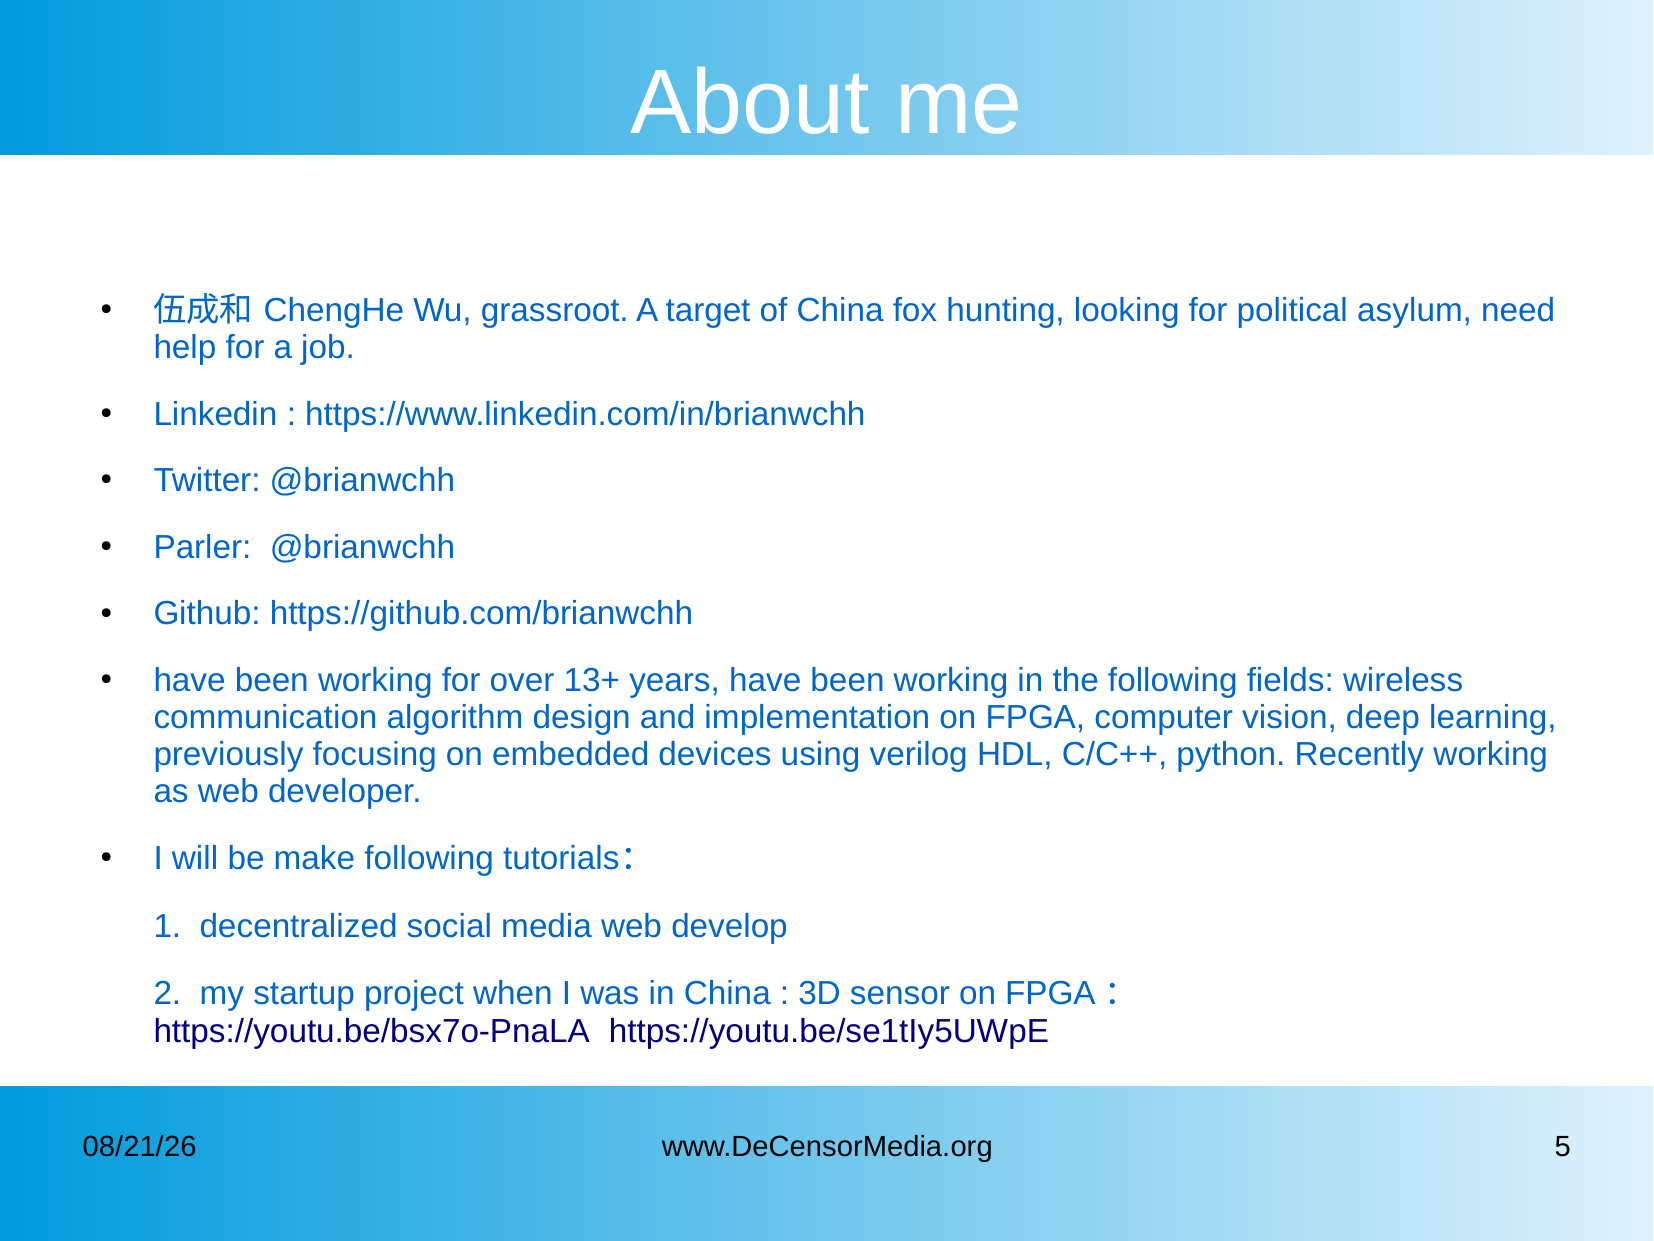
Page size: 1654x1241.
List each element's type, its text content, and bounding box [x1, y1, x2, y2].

list 伍成和 ChengHe Wu, grassroot. A target of China fox hunting, looking for political asylum, need help for a job. Linkedin : https://www.linkedin.com/in/brianwchh Twitter: @brianwchh Parler: @brianwchh Github: https://github.com/brianwchh have been working for over 13+ years, have been working in the following fields: wireless communication algorithm design and implementation on FPGA, computer vision, deep learning, previously focusing on embedded devices using verilog HDL, C/C++, python. Recently working as web developer. I will be make following tutorials： 1. decentralized social media web develop 2. my startup project when I was in China : 3D sensor on FPGA ： https://youtu.be/bsx7o-PnaLA https://youtu.be/se1tIy5UWpE [82, 290, 1571, 1081]
title About me [82, 48, 1571, 156]
